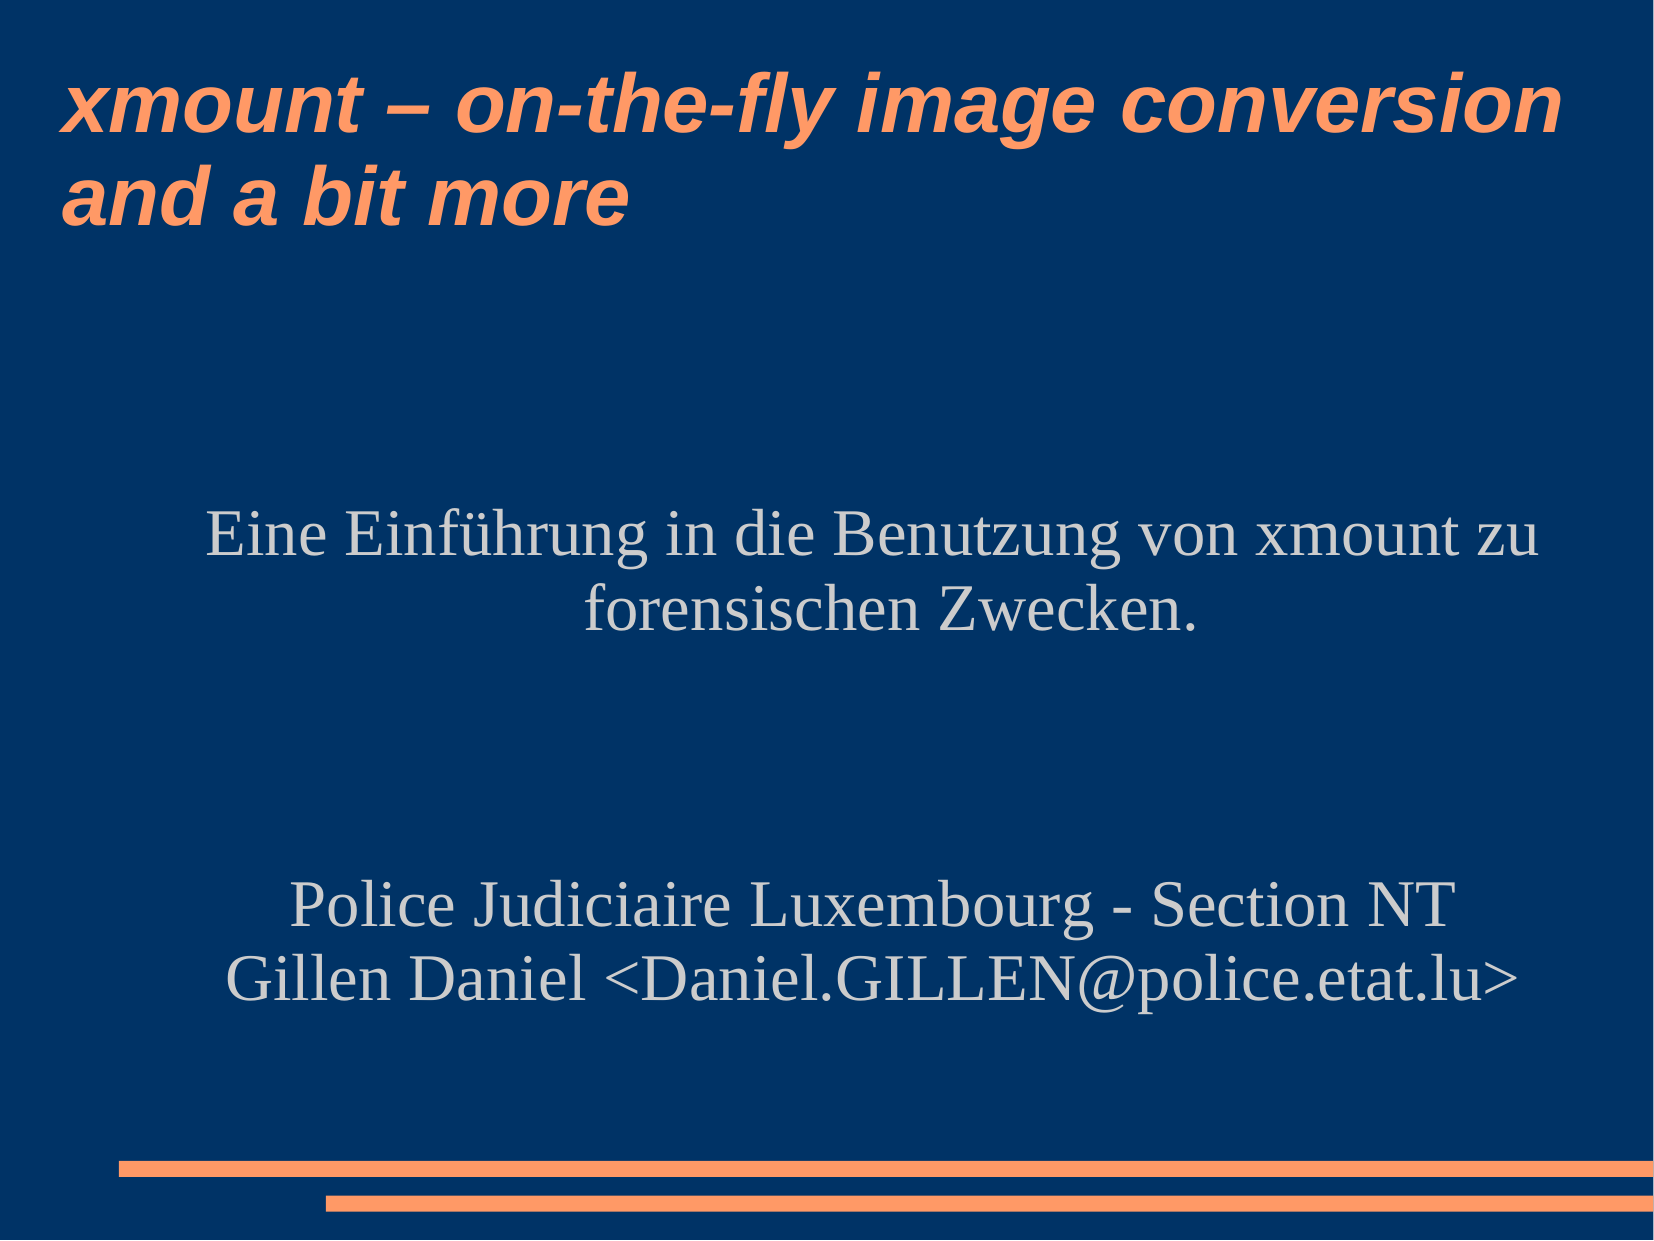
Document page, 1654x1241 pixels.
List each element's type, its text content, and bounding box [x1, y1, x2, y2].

title xmount – on-the-fly image conversion and a bit more [62, 46, 1601, 254]
subtitle Eine Einführung in die Benutzung von xmount zu forensischen Zwecken. Police Judiciaire Luxembourg - Section NT Gillen Daniel <Daniel.GILLEN@police.etat.lu> [178, 364, 1570, 1147]
